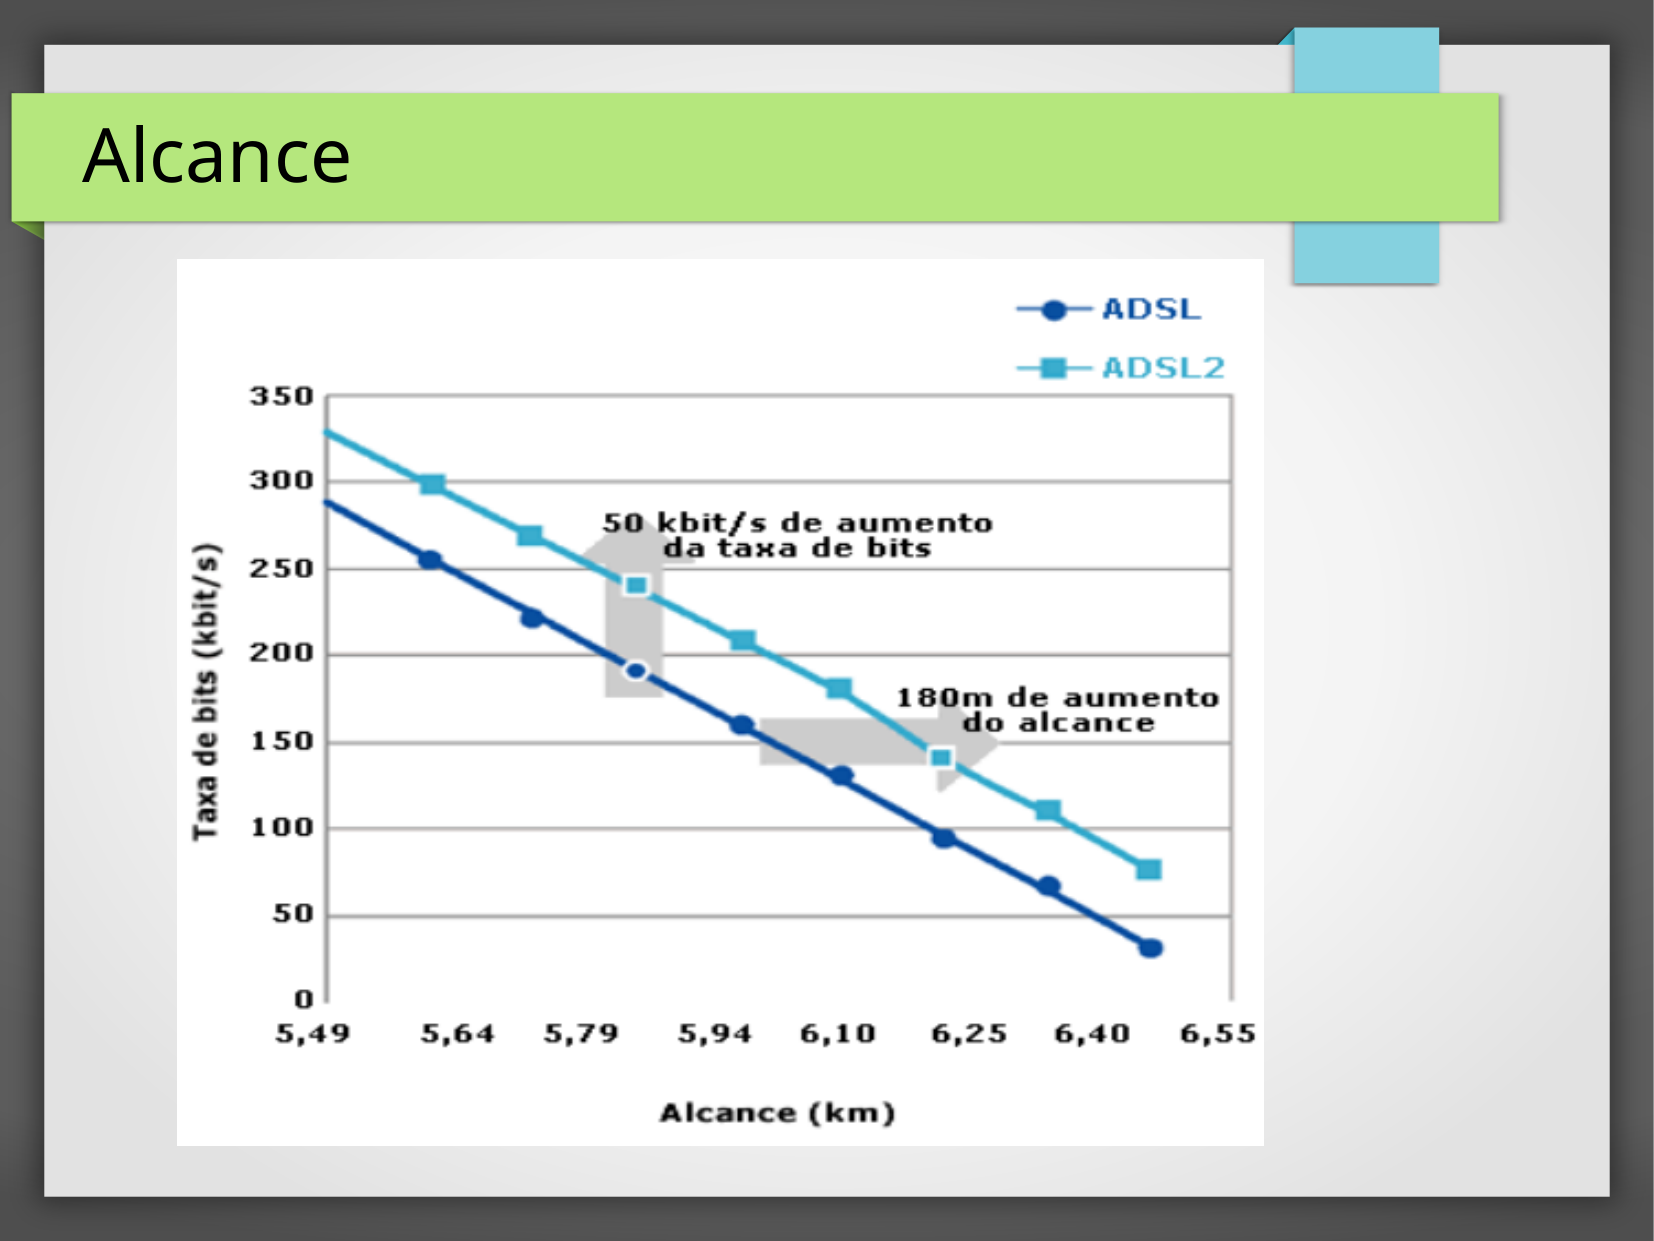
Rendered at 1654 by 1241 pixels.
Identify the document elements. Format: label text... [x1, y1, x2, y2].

picture [0, 0, 1654, 1241]
title Alcance [82, 94, 1264, 213]
